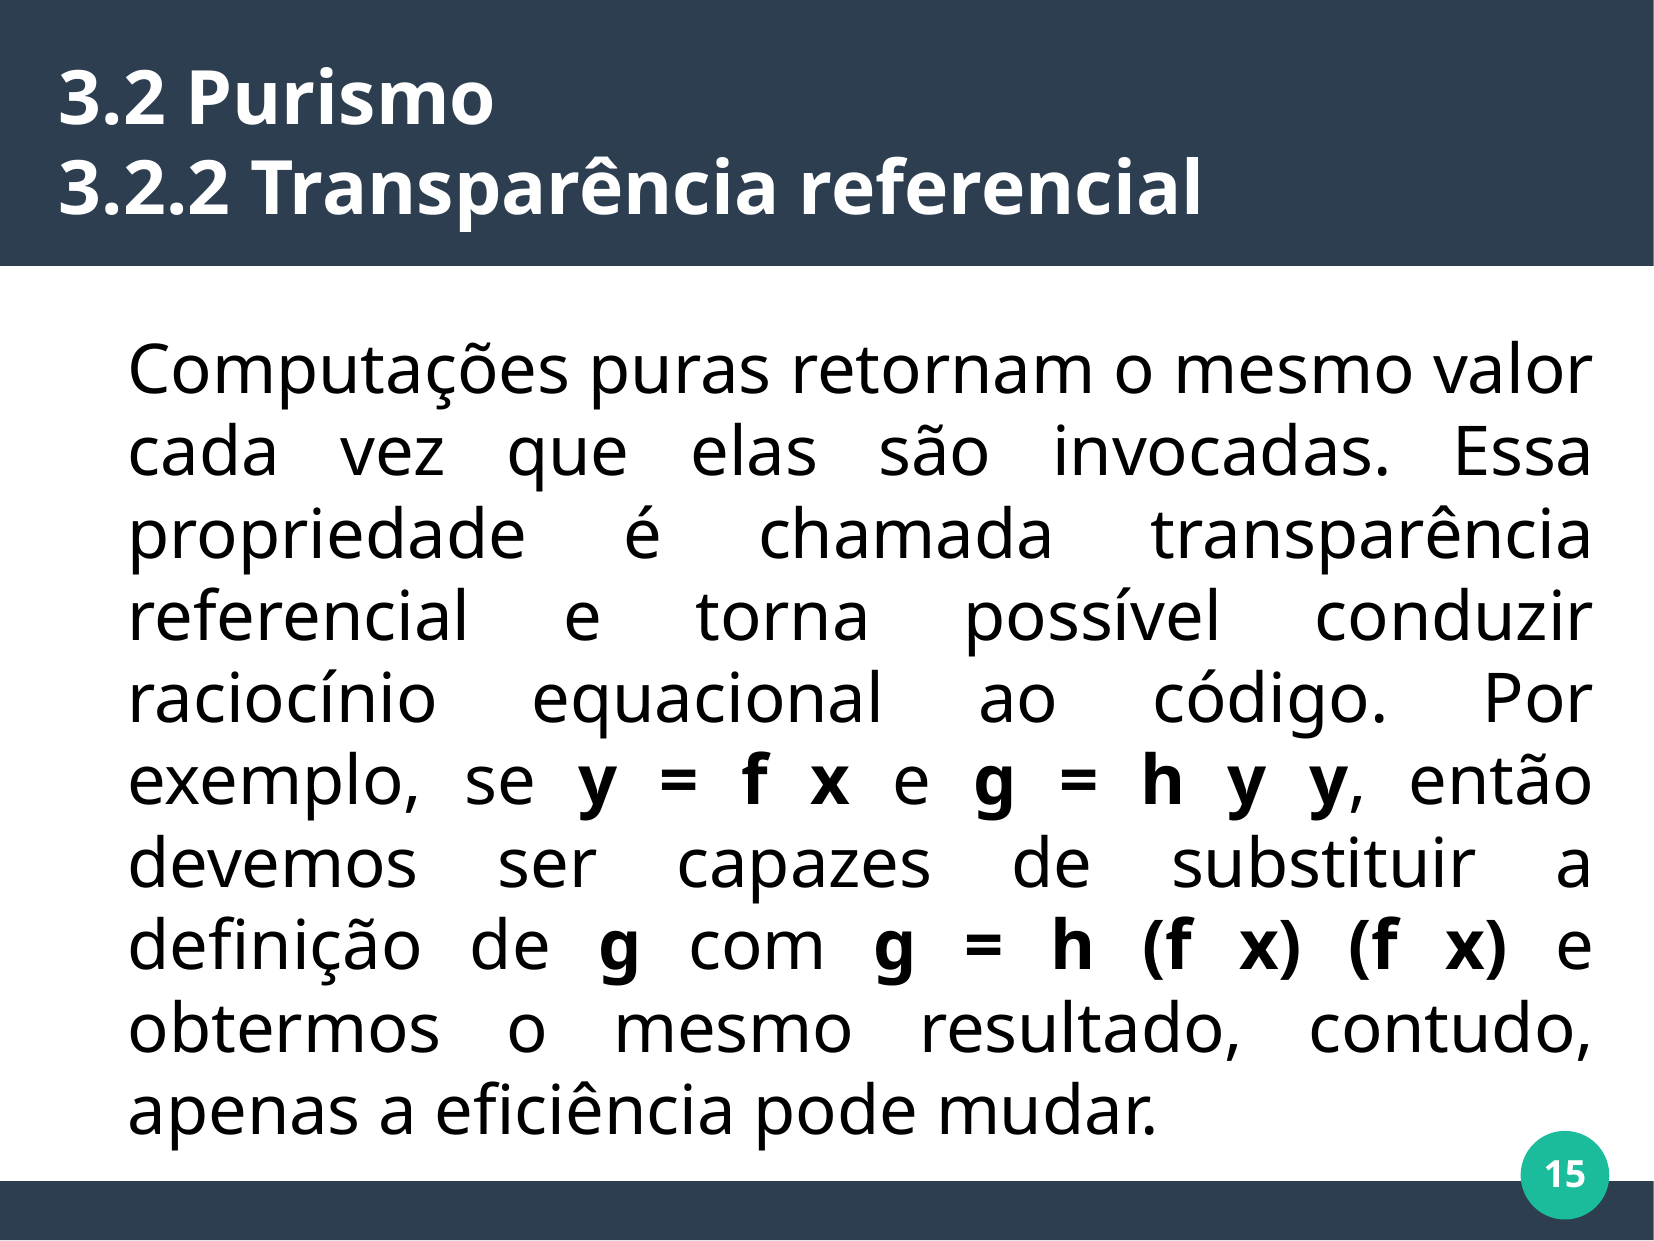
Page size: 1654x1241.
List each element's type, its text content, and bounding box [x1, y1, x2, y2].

text_box <número> [1505, 1116, 1625, 1235]
list Computações puras retornam o mesmo valor cada vez que elas são invocadas. Essa propriedade é chamada transparência referencial e torna possível conduzir raciocínio equacional ao código. Por exemplo, se y = f x e g = h y y, então devemos ser capazes de substituir a definição de g com g = h (f x) (f x) e obtermos o mesmo resultado, contudo, apenas a eficiência pode mudar. [59, 324, 1595, 1152]
title 3.2 Purismo 3.2.2 Transparência referencial [59, 49, 1595, 207]
